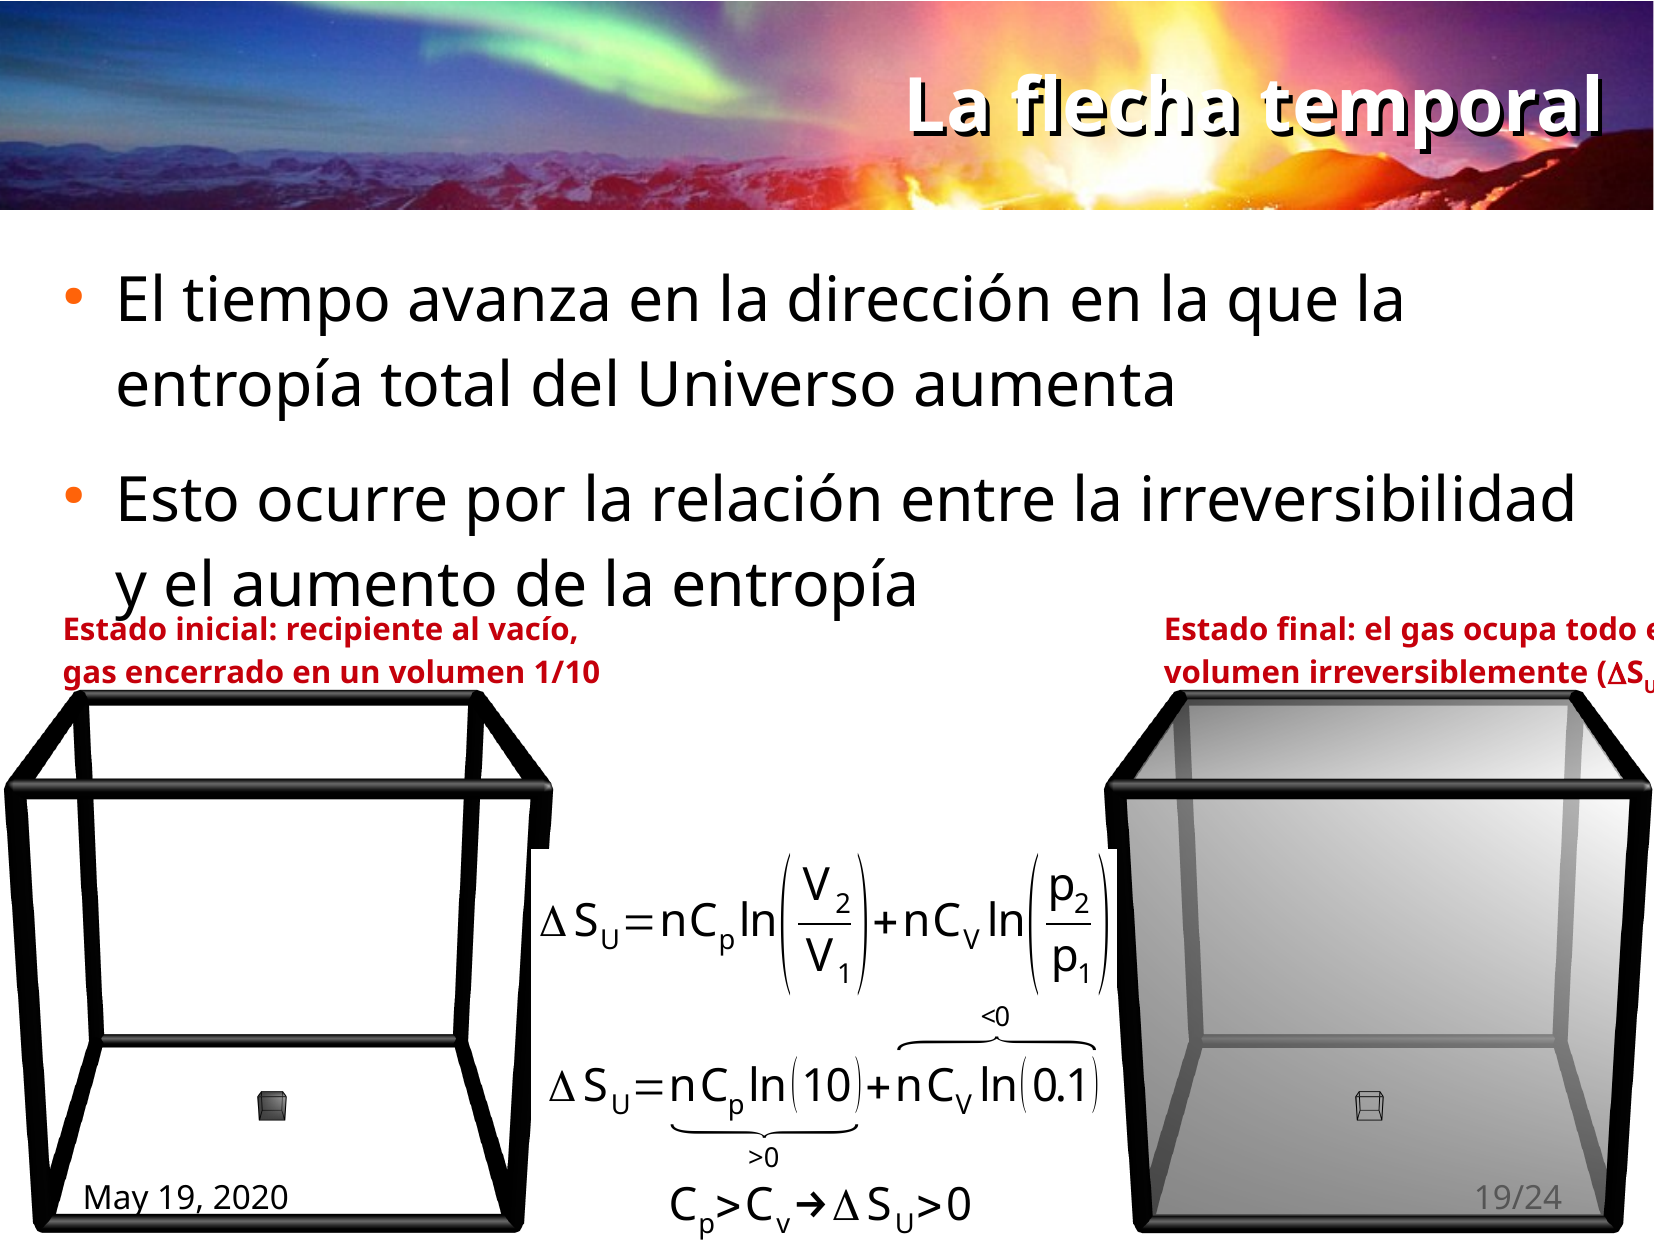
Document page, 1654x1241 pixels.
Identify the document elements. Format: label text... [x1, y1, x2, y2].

title La flecha temporal [45, 15, 1606, 191]
chart [531, 849, 1118, 1241]
list El tiempo avanza en la dirección en la que la entropía total del Universo aumenta Esto ocurre por la relación entre la irreversibilidad y el aumento de la entropía [45, 255, 1606, 685]
picture [0, 1, 1654, 210]
text_box Estado inicial: recipiente al vacío, gas encerrado en un volumen 1/10 [48, 600, 541, 691]
text_box Estado final: el gas ocupa todo el volumen irreversiblemente (DSU>0) [1149, 600, 1651, 698]
